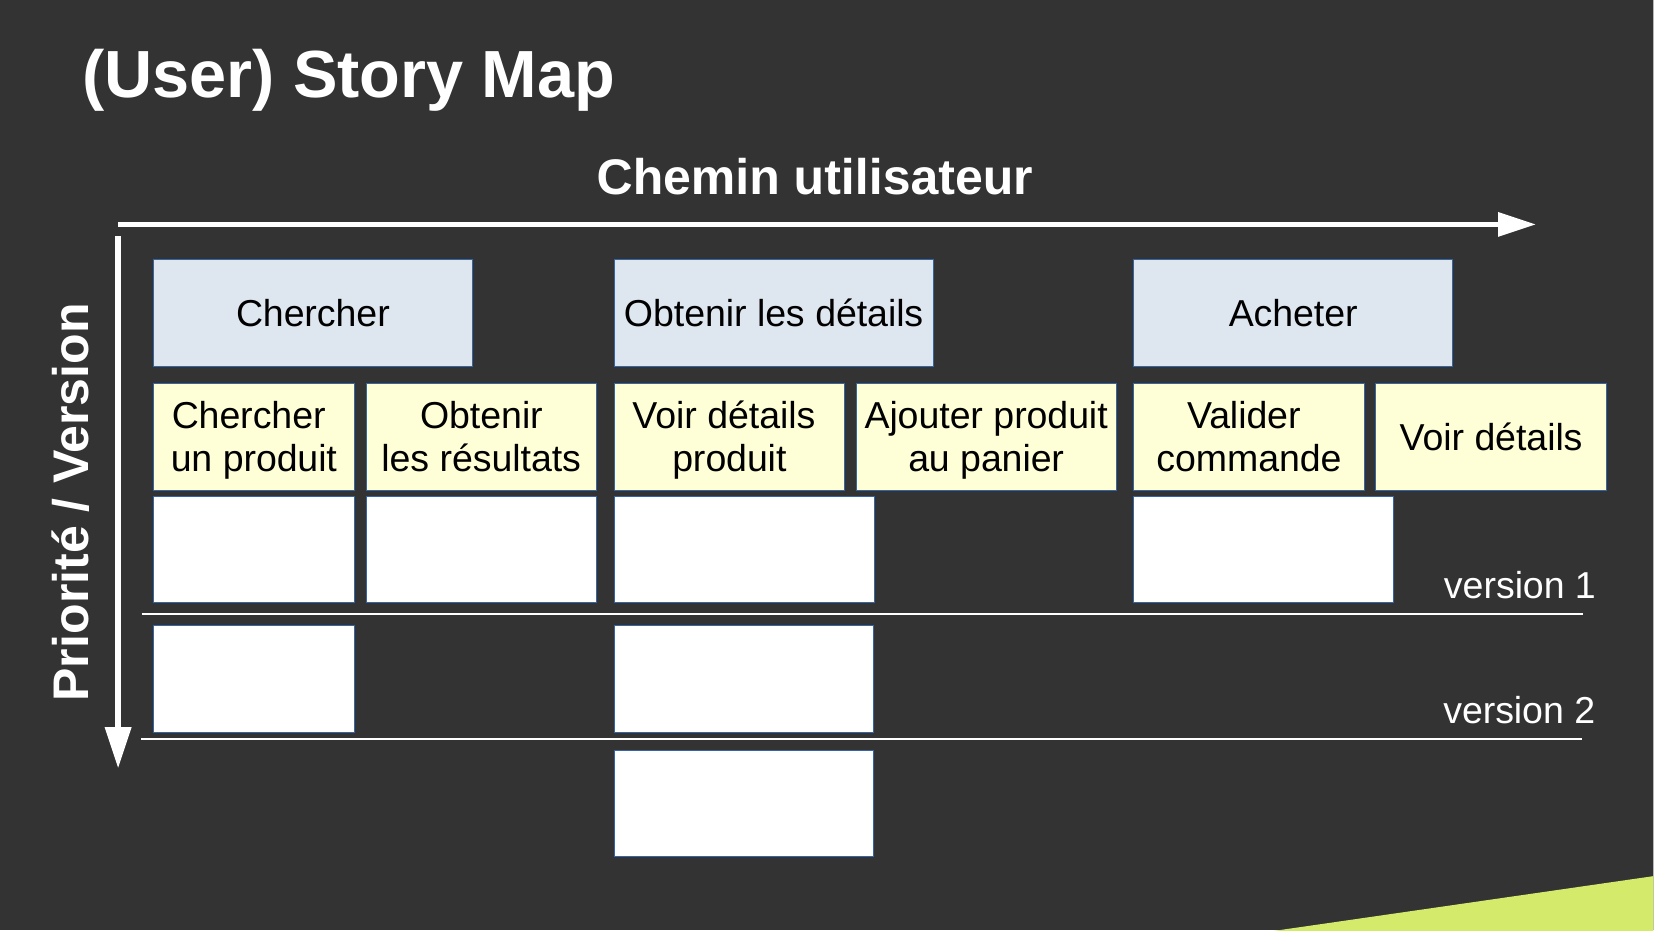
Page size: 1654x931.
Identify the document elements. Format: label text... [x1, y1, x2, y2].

title (User) Story Map [82, 37, 1571, 122]
text_box Voir détails [1375, 383, 1607, 491]
text_box version 1 [1429, 557, 1619, 615]
text_box [366, 496, 597, 603]
text_box [614, 625, 874, 733]
text_box [153, 496, 355, 603]
text_box [153, 625, 355, 733]
text_box [614, 496, 875, 603]
text_box Valider commande [1133, 383, 1365, 491]
text_box Acheter [1133, 259, 1453, 367]
text_box Voir détails produit [614, 383, 845, 491]
text_box version 2 [1428, 681, 1618, 739]
text_box [614, 750, 874, 857]
text_box Chercher un produit [153, 383, 355, 491]
text_box [1273, 876, 1654, 931]
text_box Chercher [153, 259, 473, 367]
text_box Obtenir les détails [614, 259, 934, 367]
text_box [1133, 496, 1394, 603]
text_box Obtenir les résultats [366, 383, 597, 491]
text_box Priorité / Version [35, 183, 107, 822]
text_box Chemin utilisateur [496, 142, 1134, 213]
text_box Ajouter produit au panier [856, 383, 1117, 491]
